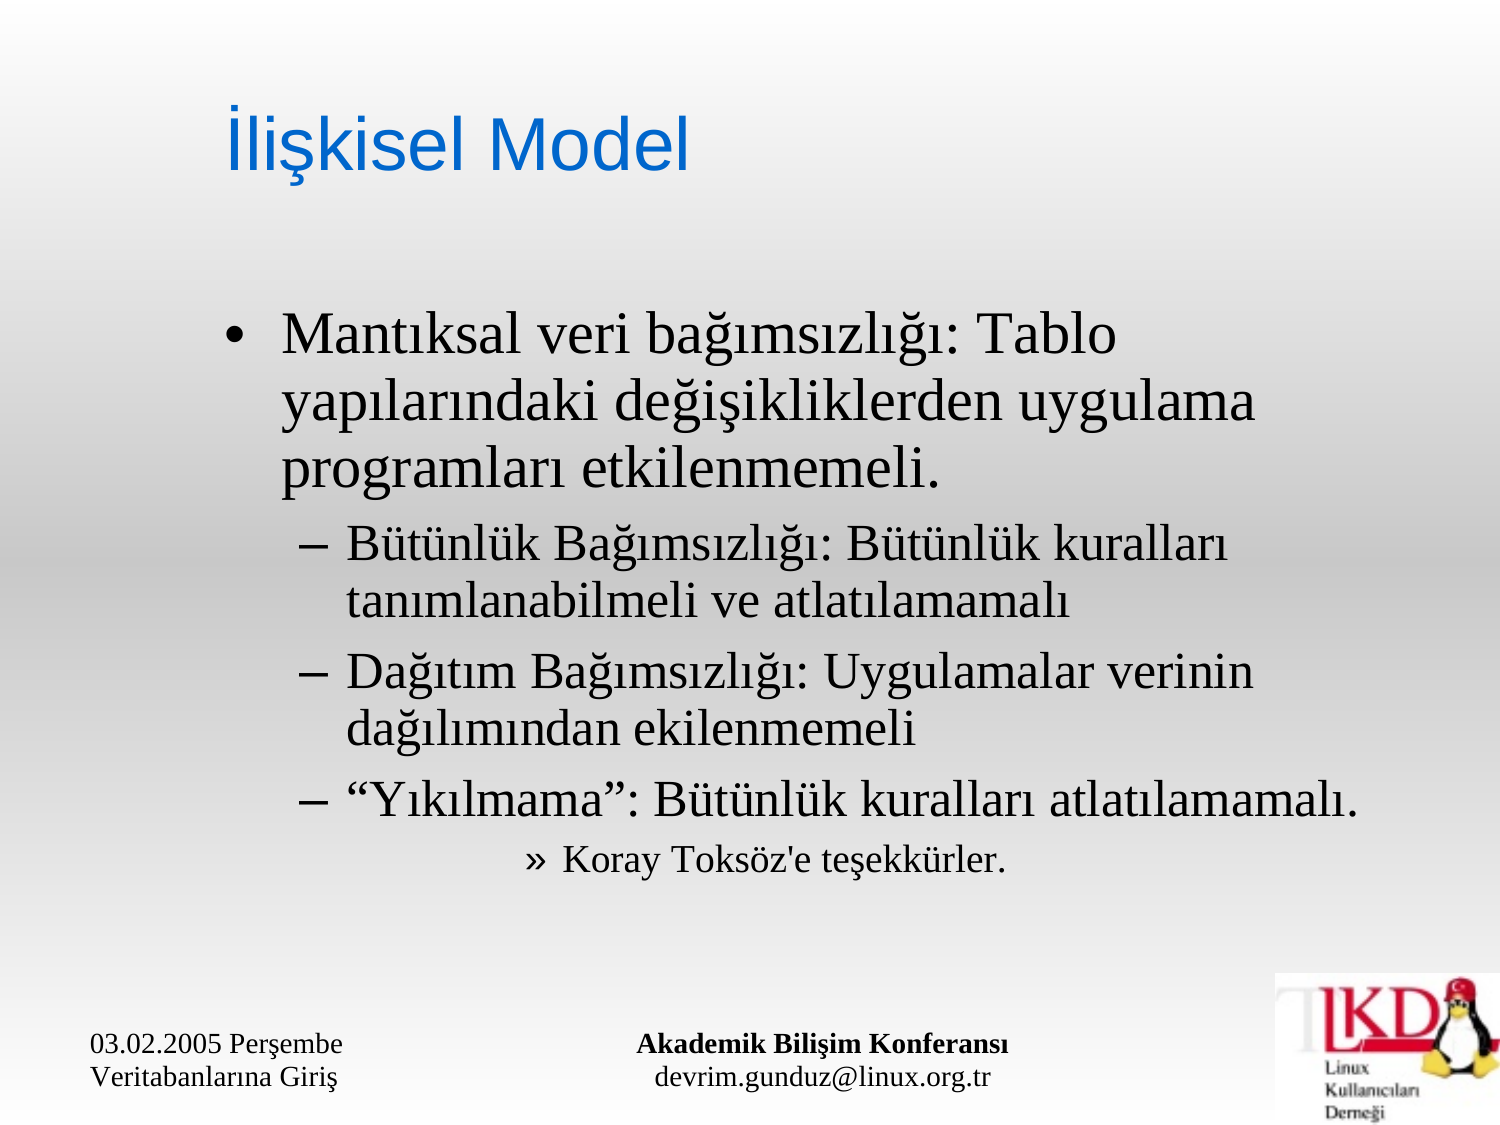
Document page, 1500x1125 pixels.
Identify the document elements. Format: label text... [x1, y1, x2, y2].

list Mantıksal veri bağımsızlığı: Tablo yapılarındaki değişikliklerden uygulama programları etkilenmemeli. Bütünlük Bağımsızlığı: Bütünlük kuralları tanımlanabilmeli ve atlatılamamalı Dağıtım Bağımsızlığı: Uygulamalar verinin dağılımından ekilenmemeli “Yıkılmama”: Bütünlük kuralları atlatılamamalı. Koray Toksöz'e teşekkürler. [224, 299, 1425, 975]
title İlişkisel Model [224, 49, 1425, 238]
picture [1275, 973, 1500, 1125]
